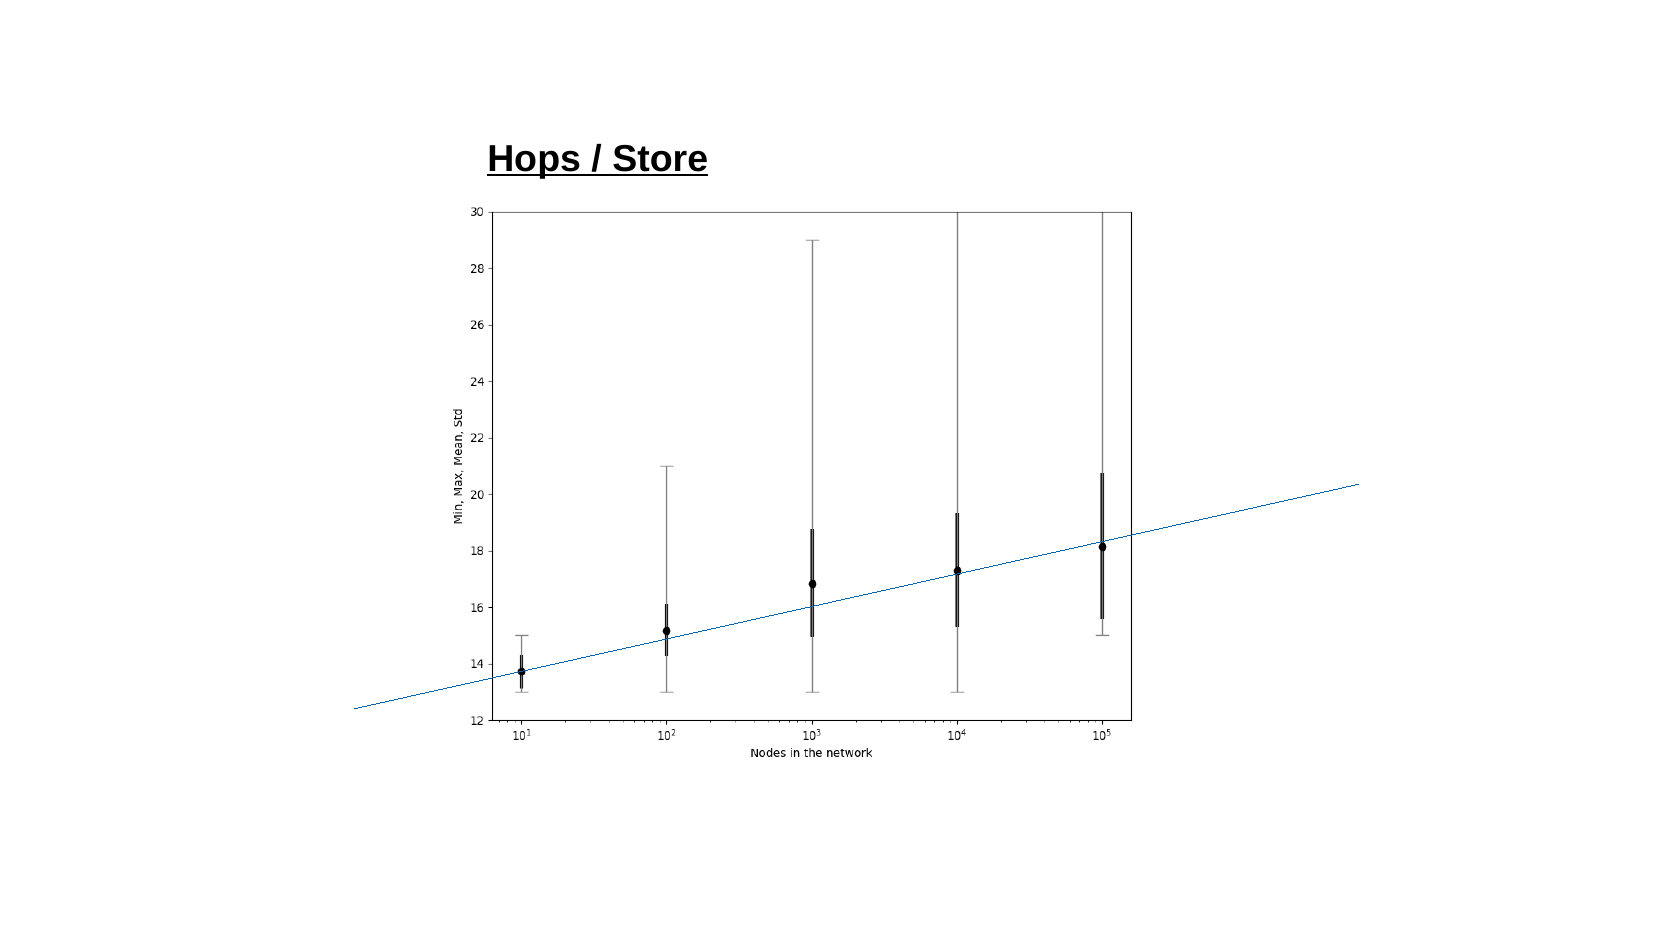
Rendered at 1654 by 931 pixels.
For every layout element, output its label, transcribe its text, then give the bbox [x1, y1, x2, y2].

picture [389, 177, 1213, 792]
text_box Hops / Store [472, 129, 898, 229]
